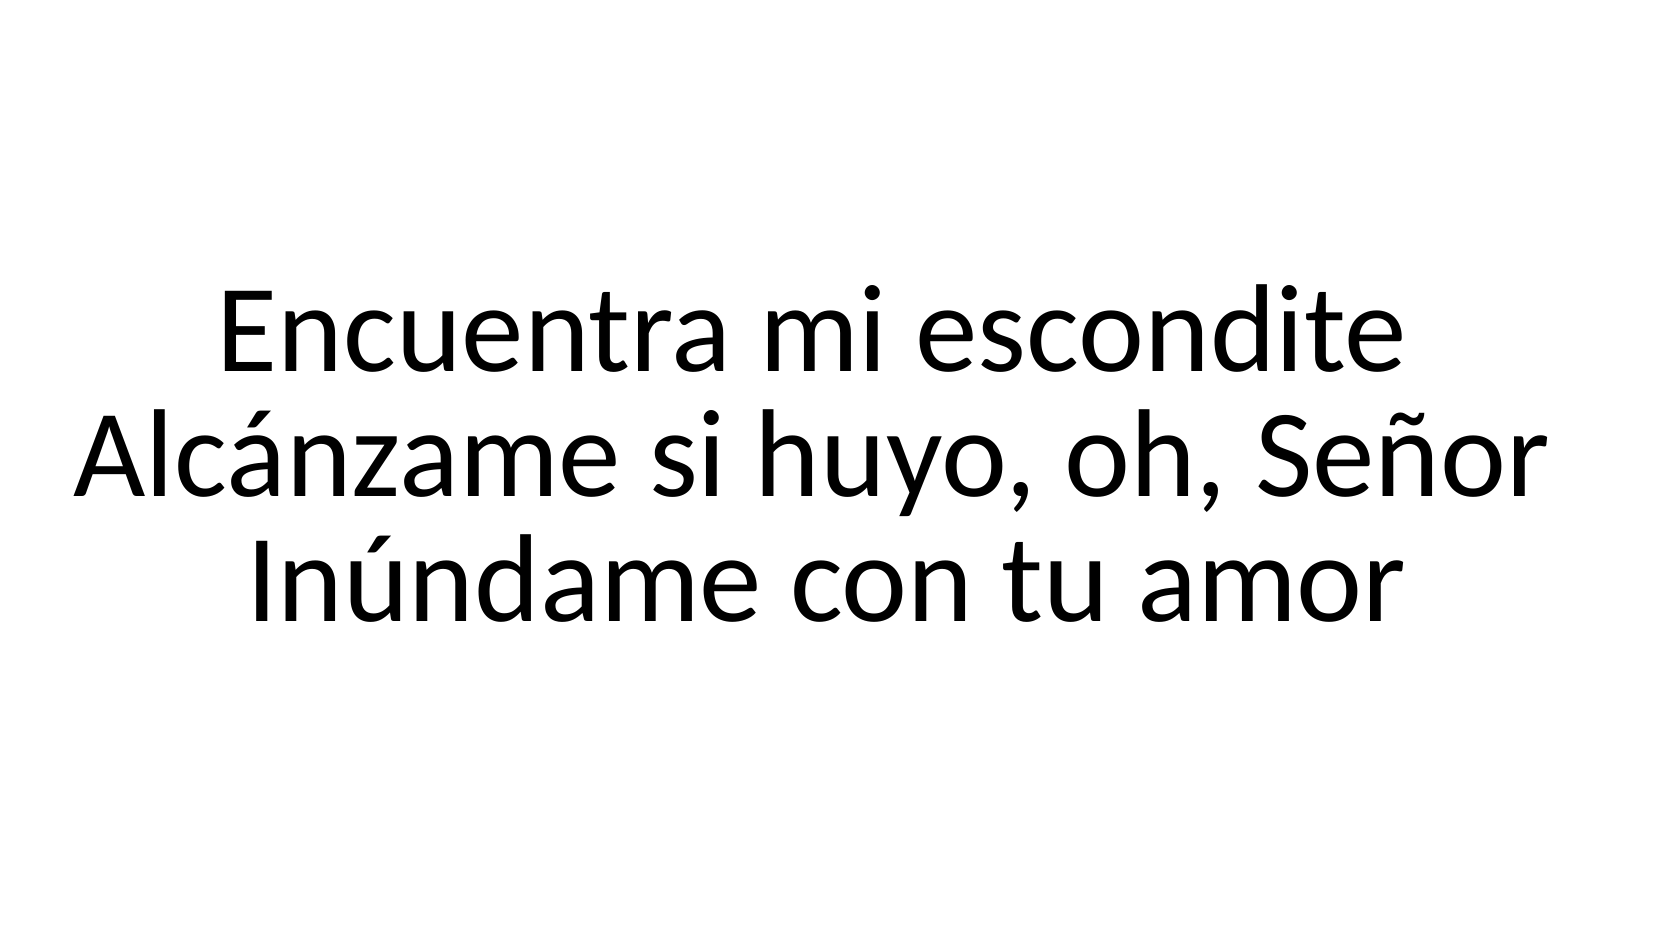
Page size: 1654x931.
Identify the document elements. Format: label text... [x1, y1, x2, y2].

title Encuentra mi escondite Alcánzame si huyo, oh, Señor Inúndame con tu amor [0, 0, 1654, 931]
